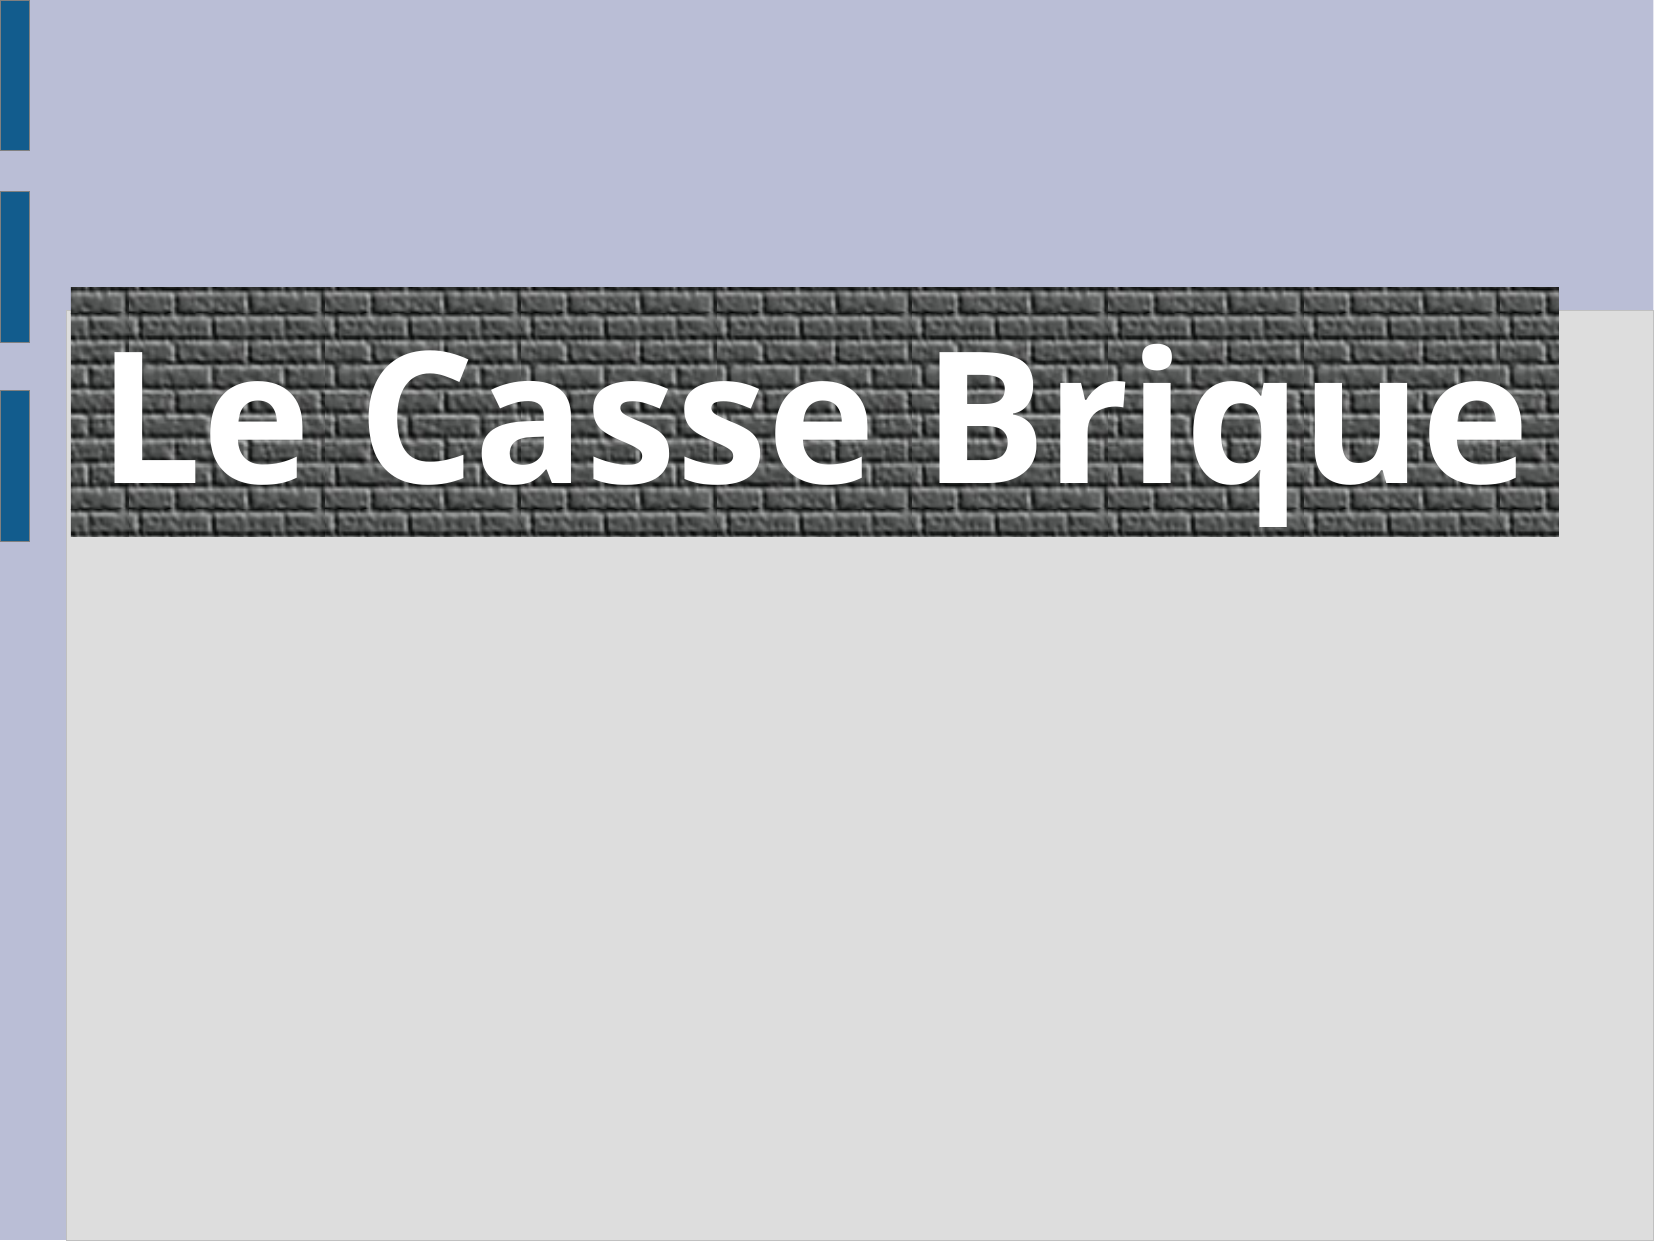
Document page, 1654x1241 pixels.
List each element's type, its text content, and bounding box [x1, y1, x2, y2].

picture [70, 528, 1559, 537]
picture [70, 287, 1559, 296]
title Le Casse Brique [70, 296, 1559, 528]
